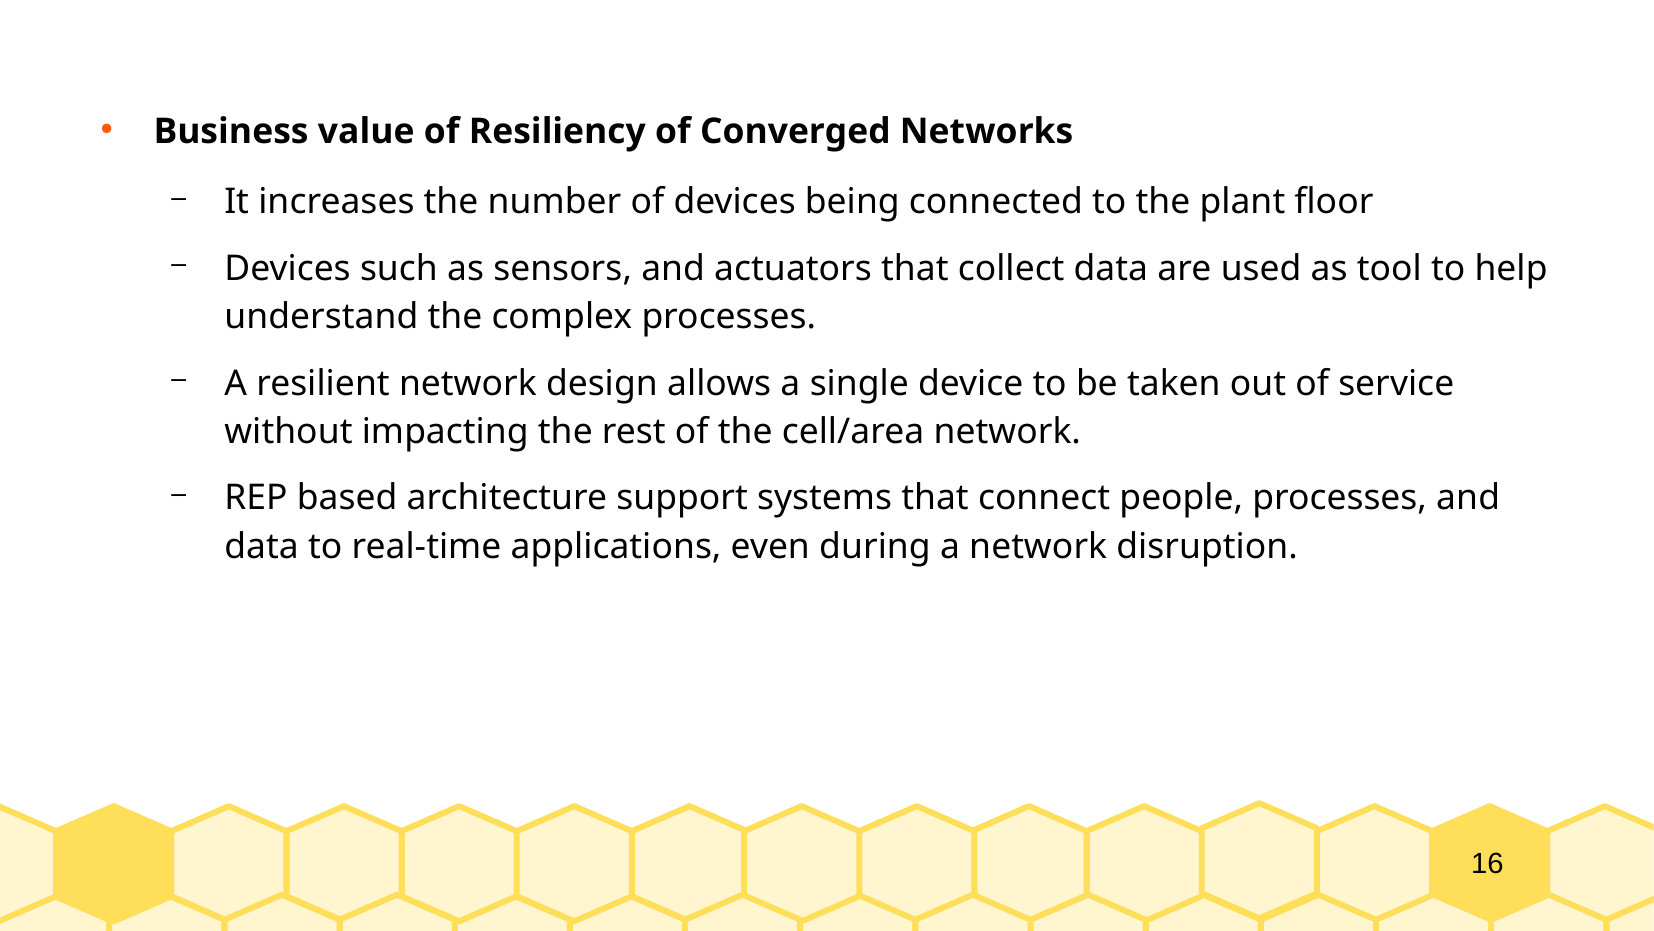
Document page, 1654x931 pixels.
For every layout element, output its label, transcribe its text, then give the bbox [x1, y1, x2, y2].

list Business value of Resiliency of Converged Networks It increases the number of devices being connected to the plant floor Devices such as sensors, and actuators that collect data are used as tool to help understand the complex processes. A resilient network design allows a single device to be taken out of service without impacting the rest of the cell/area network. REP based architecture support systems that connect people, processes, and data to real-time applications, even during a network disruption. [82, 105, 1571, 826]
